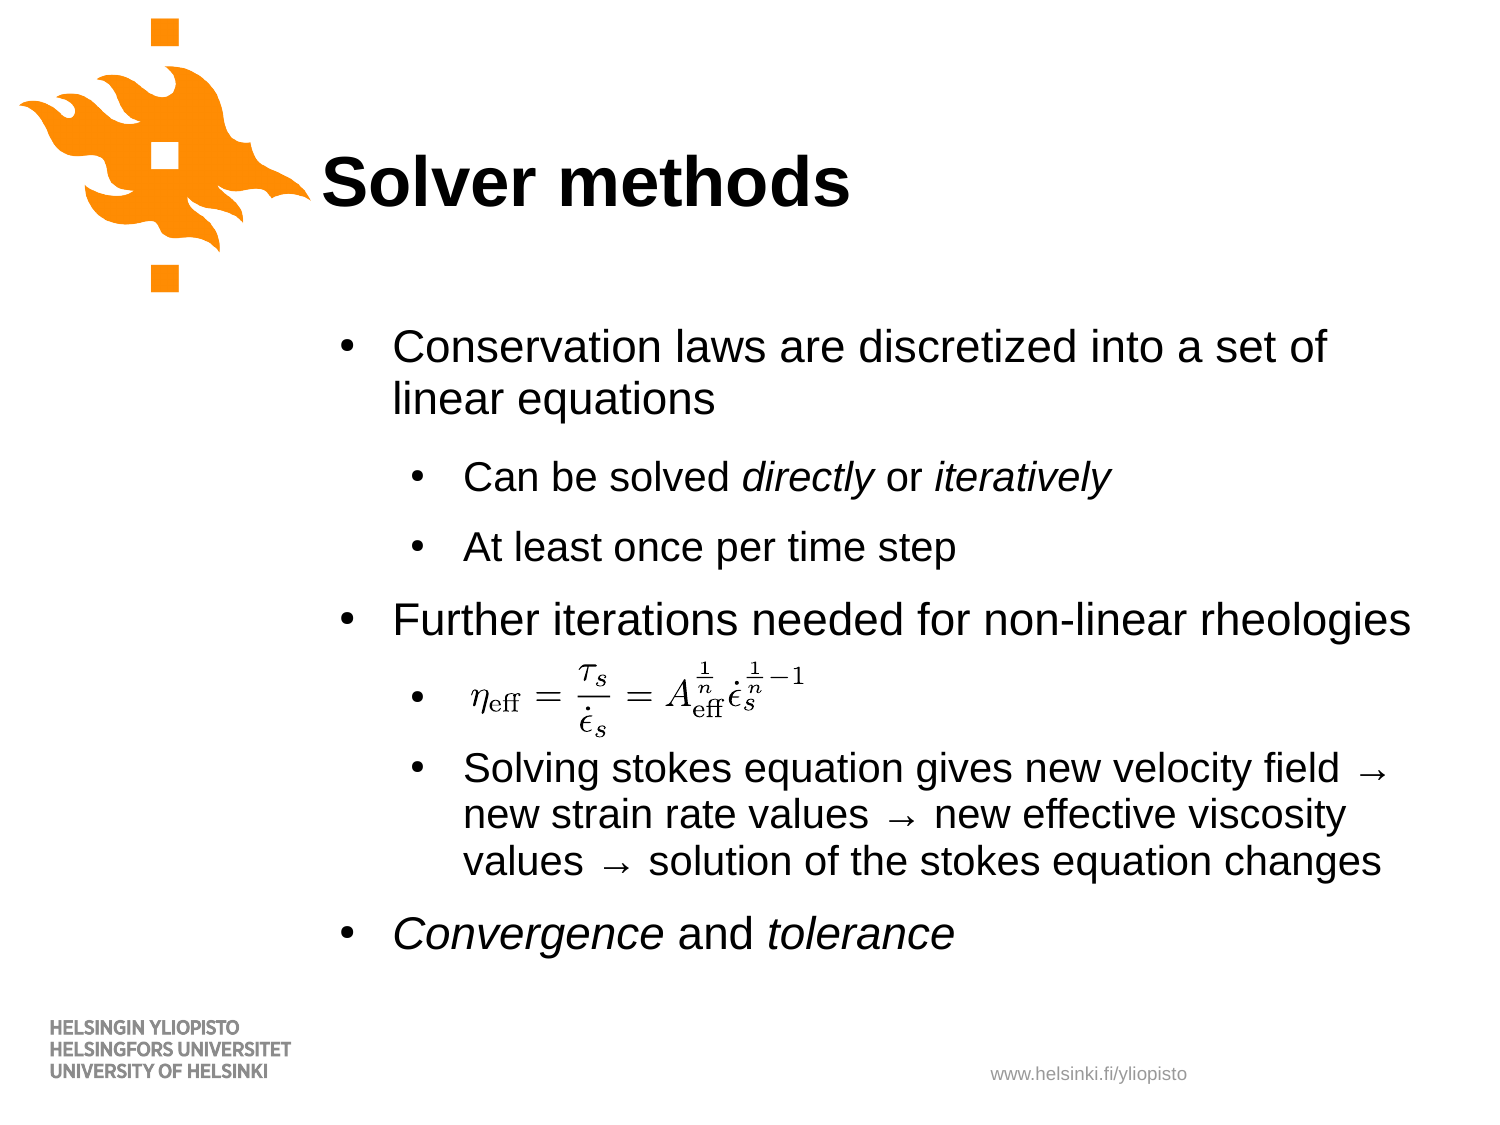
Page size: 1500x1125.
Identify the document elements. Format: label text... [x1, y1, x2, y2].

title Solver methods [321, 87, 1447, 276]
list Conservation laws are discretized into a set of linear equations Can be solved directly or iteratively At least once per time step Further iterations needed for non-linear rheologies Solving stokes equation gives new velocity field → new strain rate values → new effective viscosity values → solution of the stokes equation changes Convergence and tolerance [321, 321, 1447, 974]
text_box [470, 661, 806, 738]
picture [0, 0, 337, 318]
picture [32, 1001, 309, 1096]
